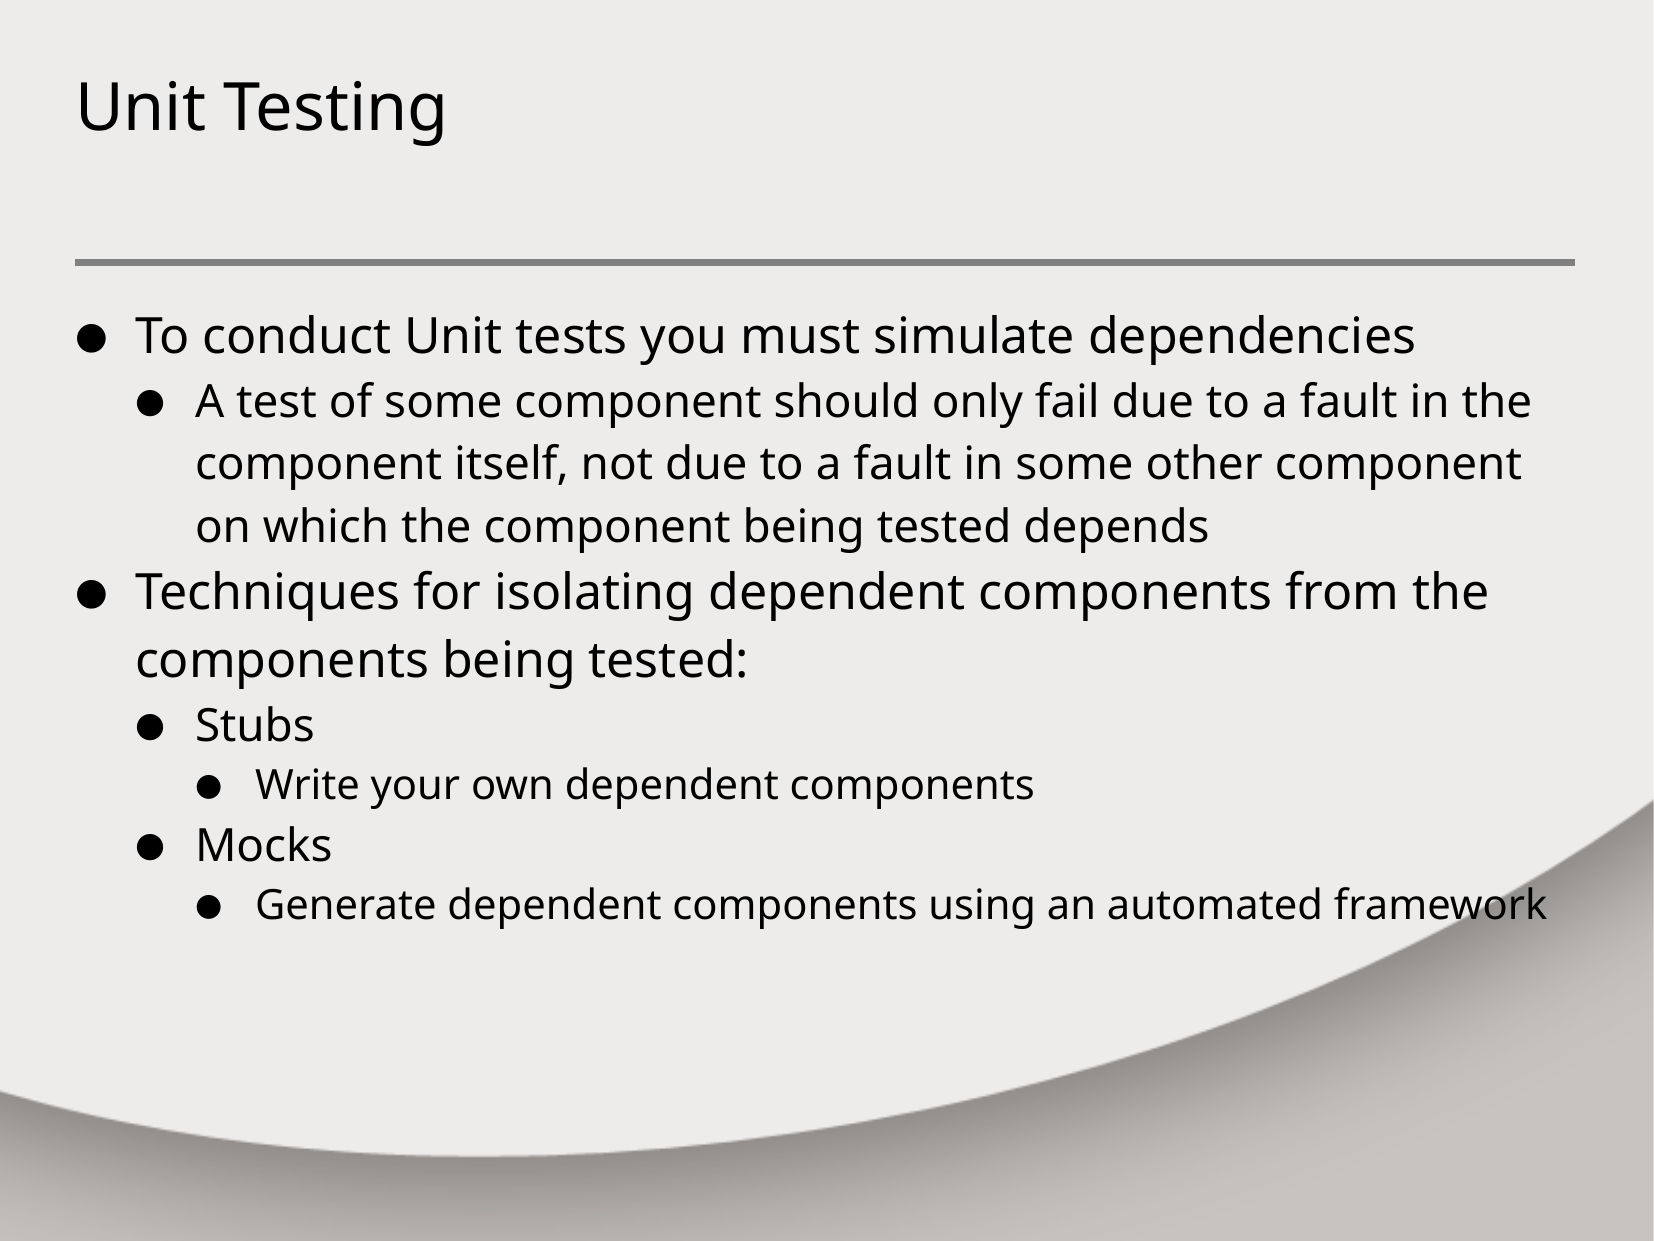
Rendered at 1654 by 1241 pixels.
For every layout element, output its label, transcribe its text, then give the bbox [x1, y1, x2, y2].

picture [0, 0, 1654, 1241]
list To conduct Unit tests you must simulate dependencies A test of some component should only fail due to a fault in the component itself, not due to a fault in some other component on which the component being tested depends Techniques for isolating dependent components from the components being tested: Stubs Write your own dependent components Mocks Generate dependent components using an automated framework [75, 300, 1576, 1163]
title Unit Testing [75, 75, 1576, 226]
